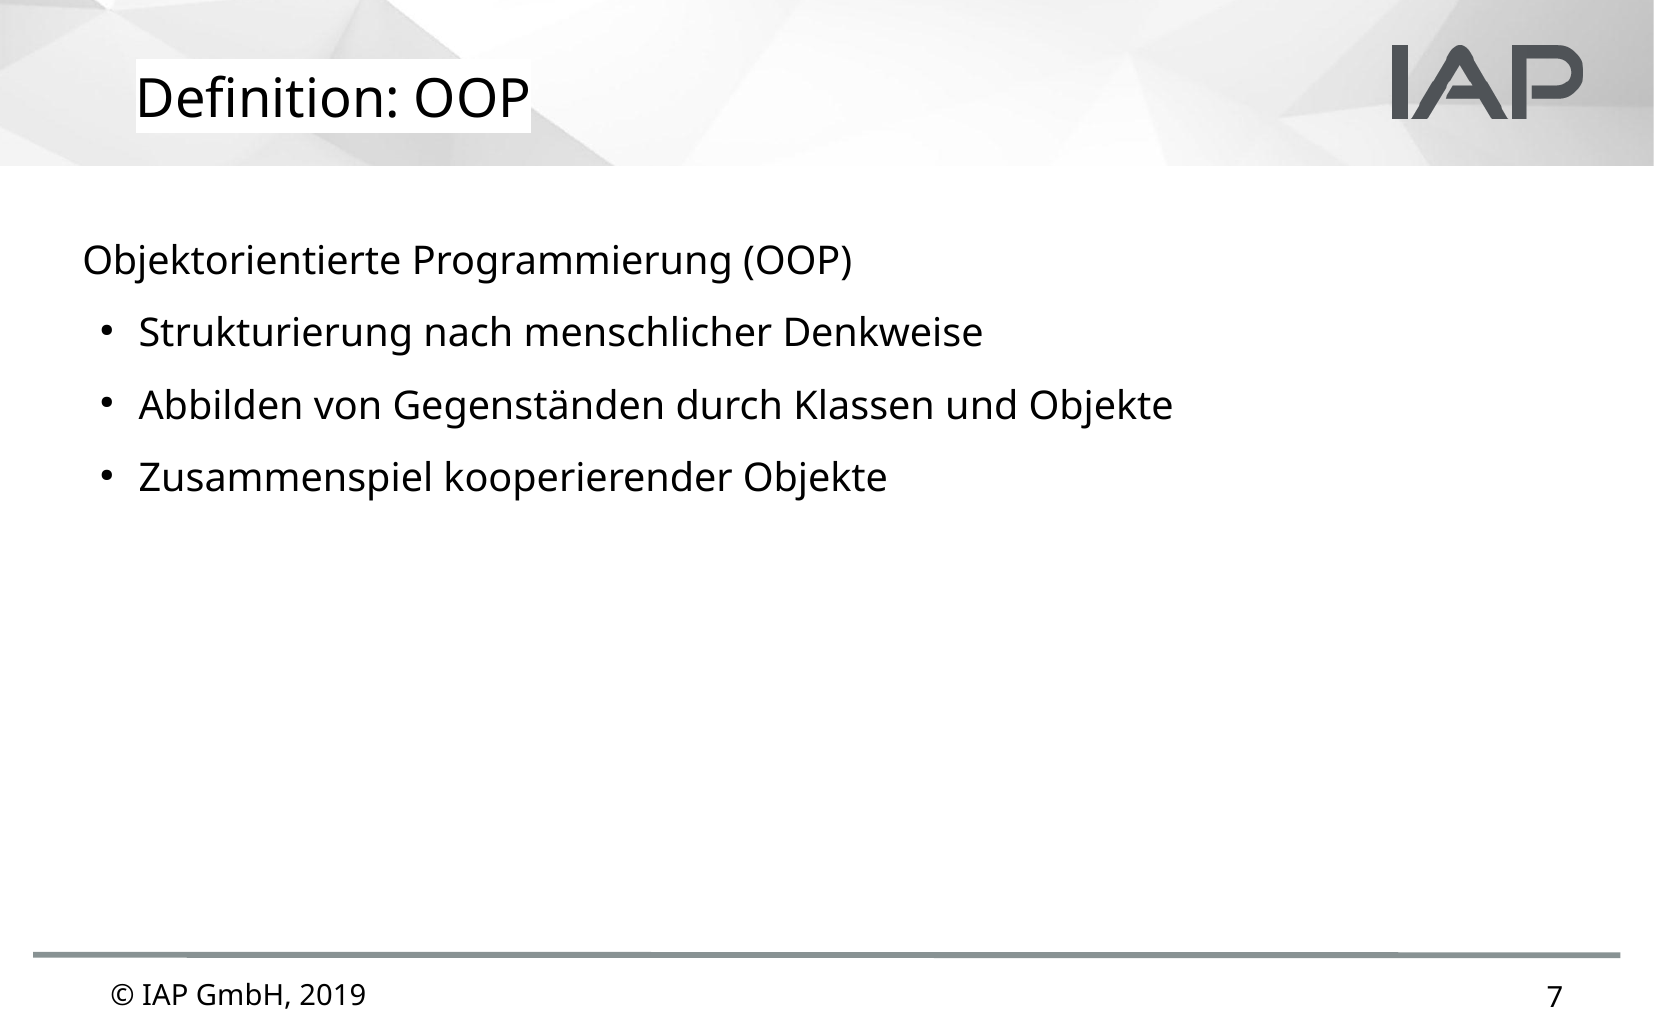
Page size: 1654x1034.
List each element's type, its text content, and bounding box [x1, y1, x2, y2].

list Objektorientierte Programmierung (OOP) Strukturierung nach menschlicher Denkweise Abbilden von Gegenständen durch Klassen und Objekte Zusammenspiel kooperierender Objekte [82, 224, 1595, 919]
picture [0, 0, 1654, 166]
title Definition: OOP [135, 41, 1264, 152]
